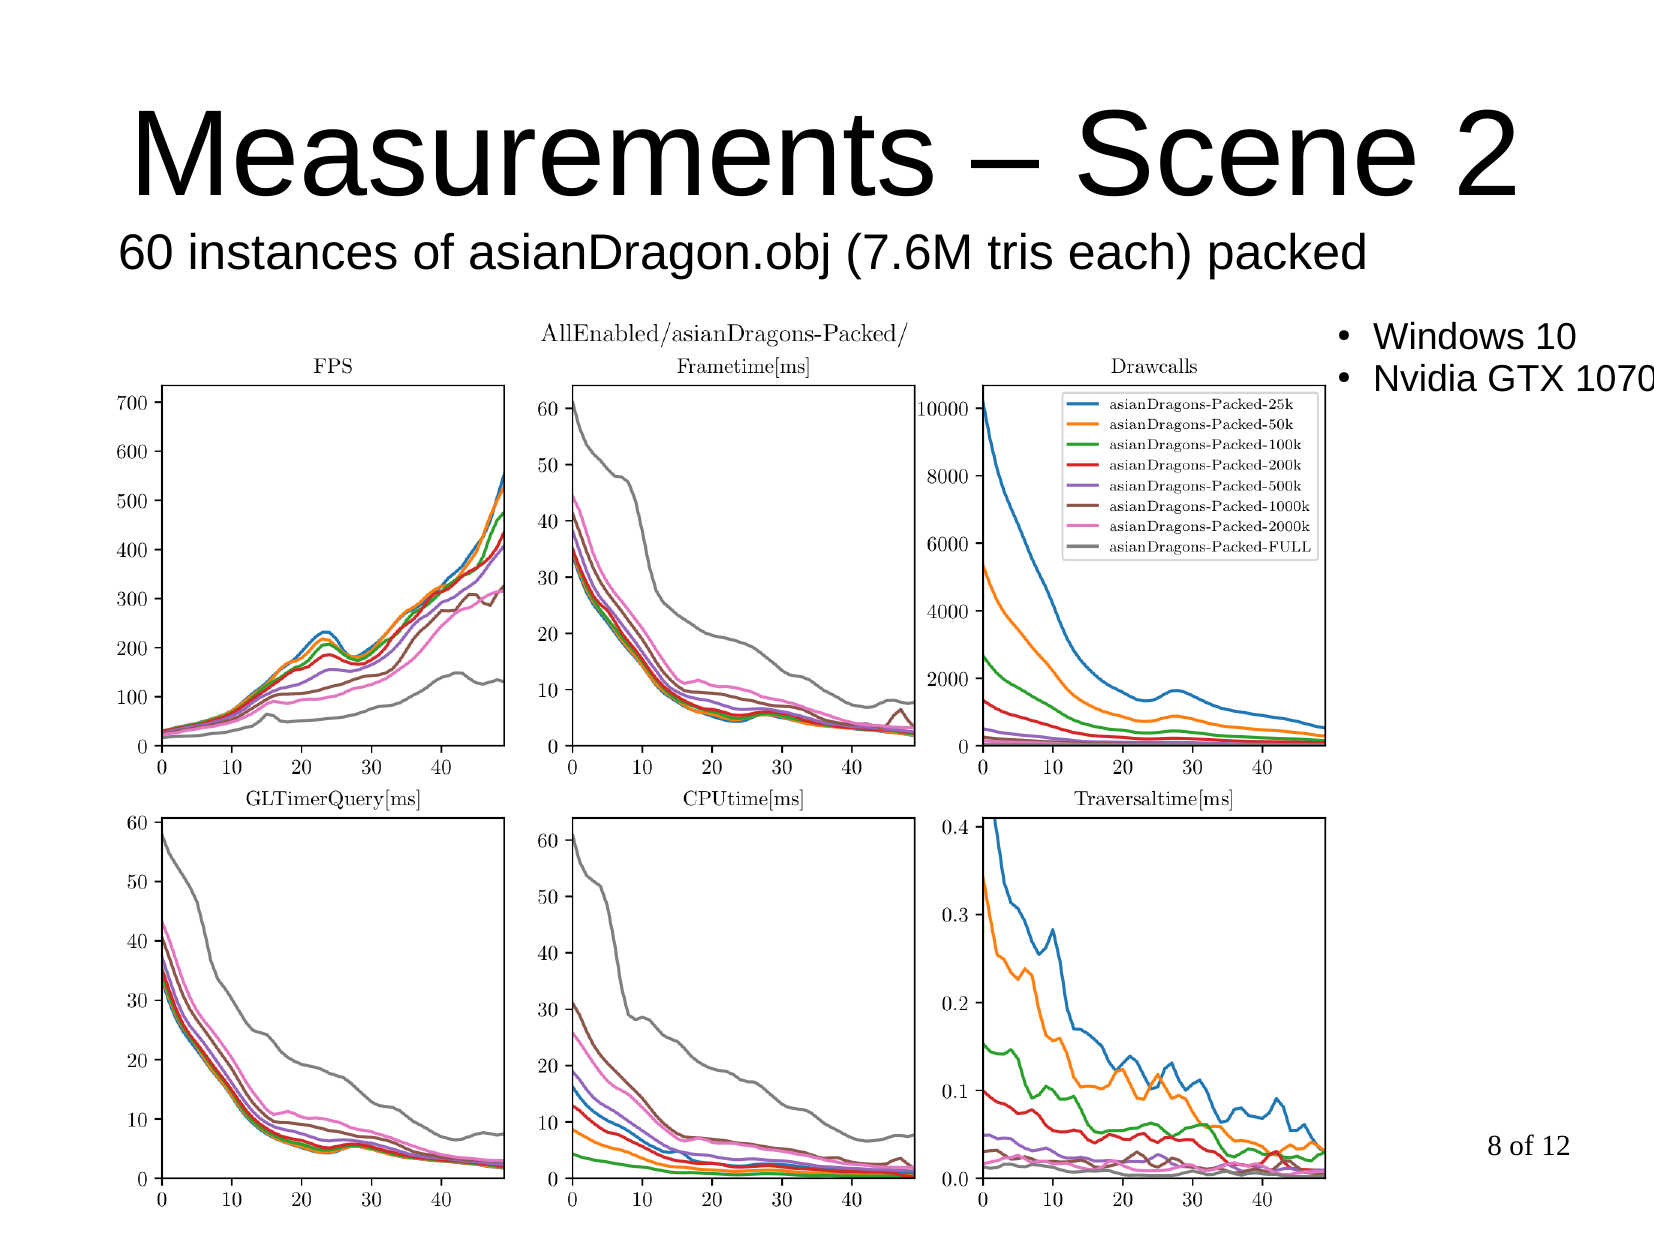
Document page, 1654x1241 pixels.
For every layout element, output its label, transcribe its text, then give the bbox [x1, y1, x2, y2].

text_box Windows 10 Nvidia GTX 1070 [1322, 308, 1654, 449]
title Measurements – Scene 2 [82, 49, 1571, 257]
picture [0, 322, 1475, 1223]
list 60 instances of asianDragon.obj (7.6M tris each) packed [47, 224, 1536, 296]
